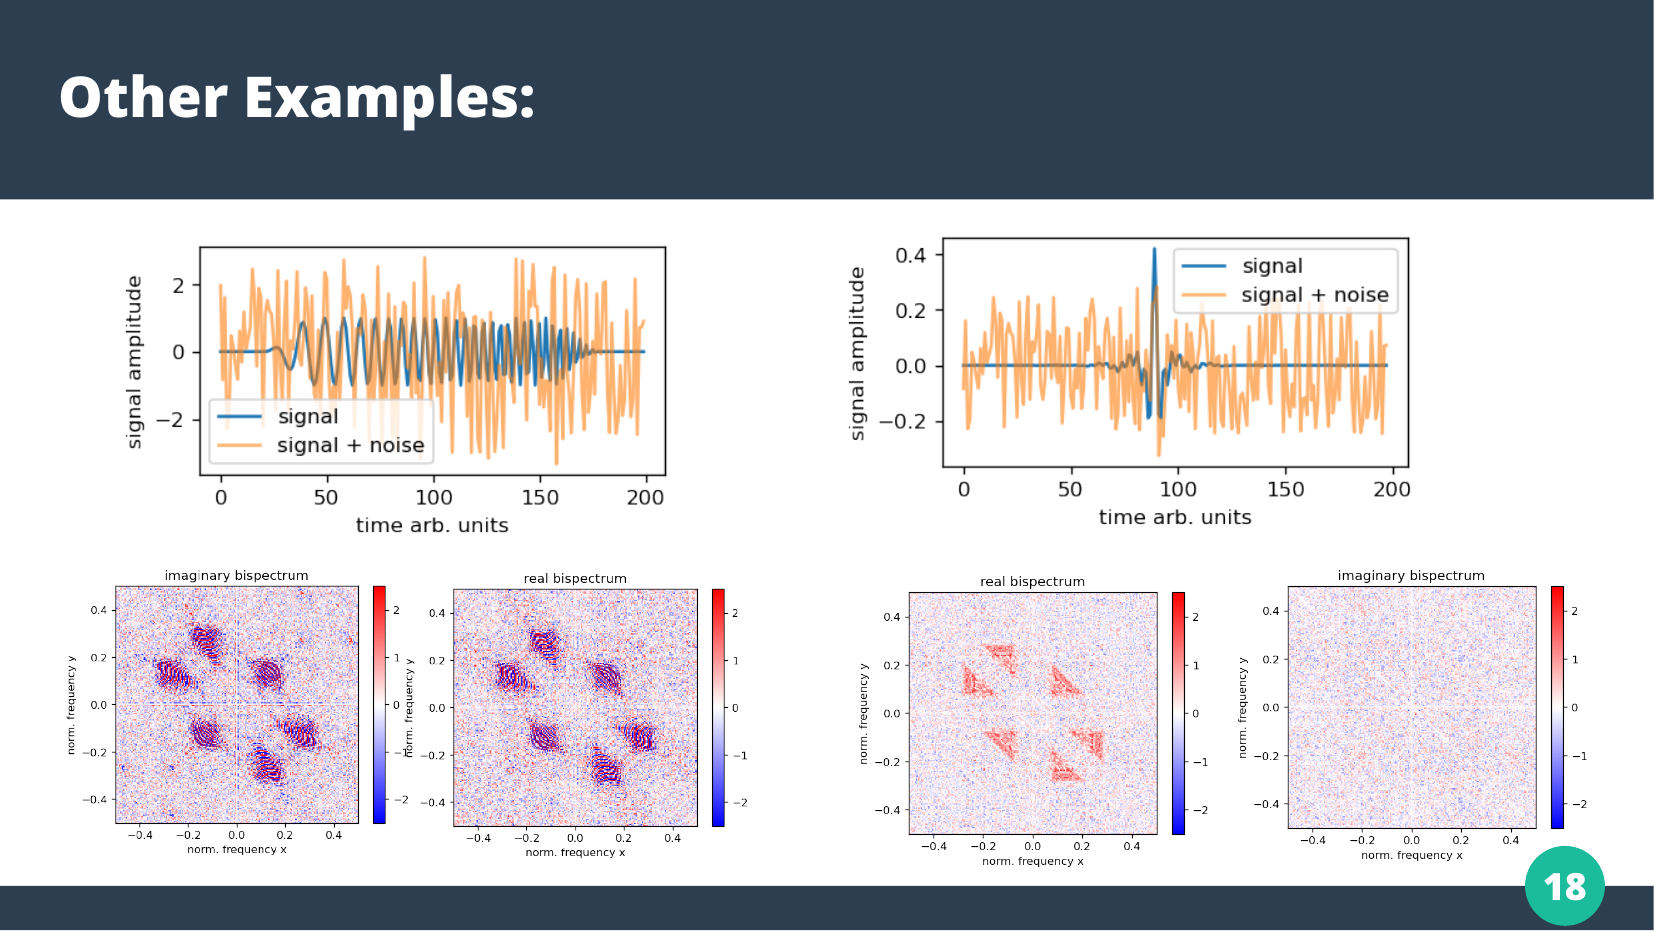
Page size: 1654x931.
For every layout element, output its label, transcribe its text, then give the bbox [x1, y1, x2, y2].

picture [59, 562, 755, 865]
picture [1230, 562, 1595, 868]
picture [835, 224, 1428, 542]
picture [851, 568, 1216, 874]
title Other Examples: [59, 37, 1595, 155]
picture [112, 233, 680, 550]
